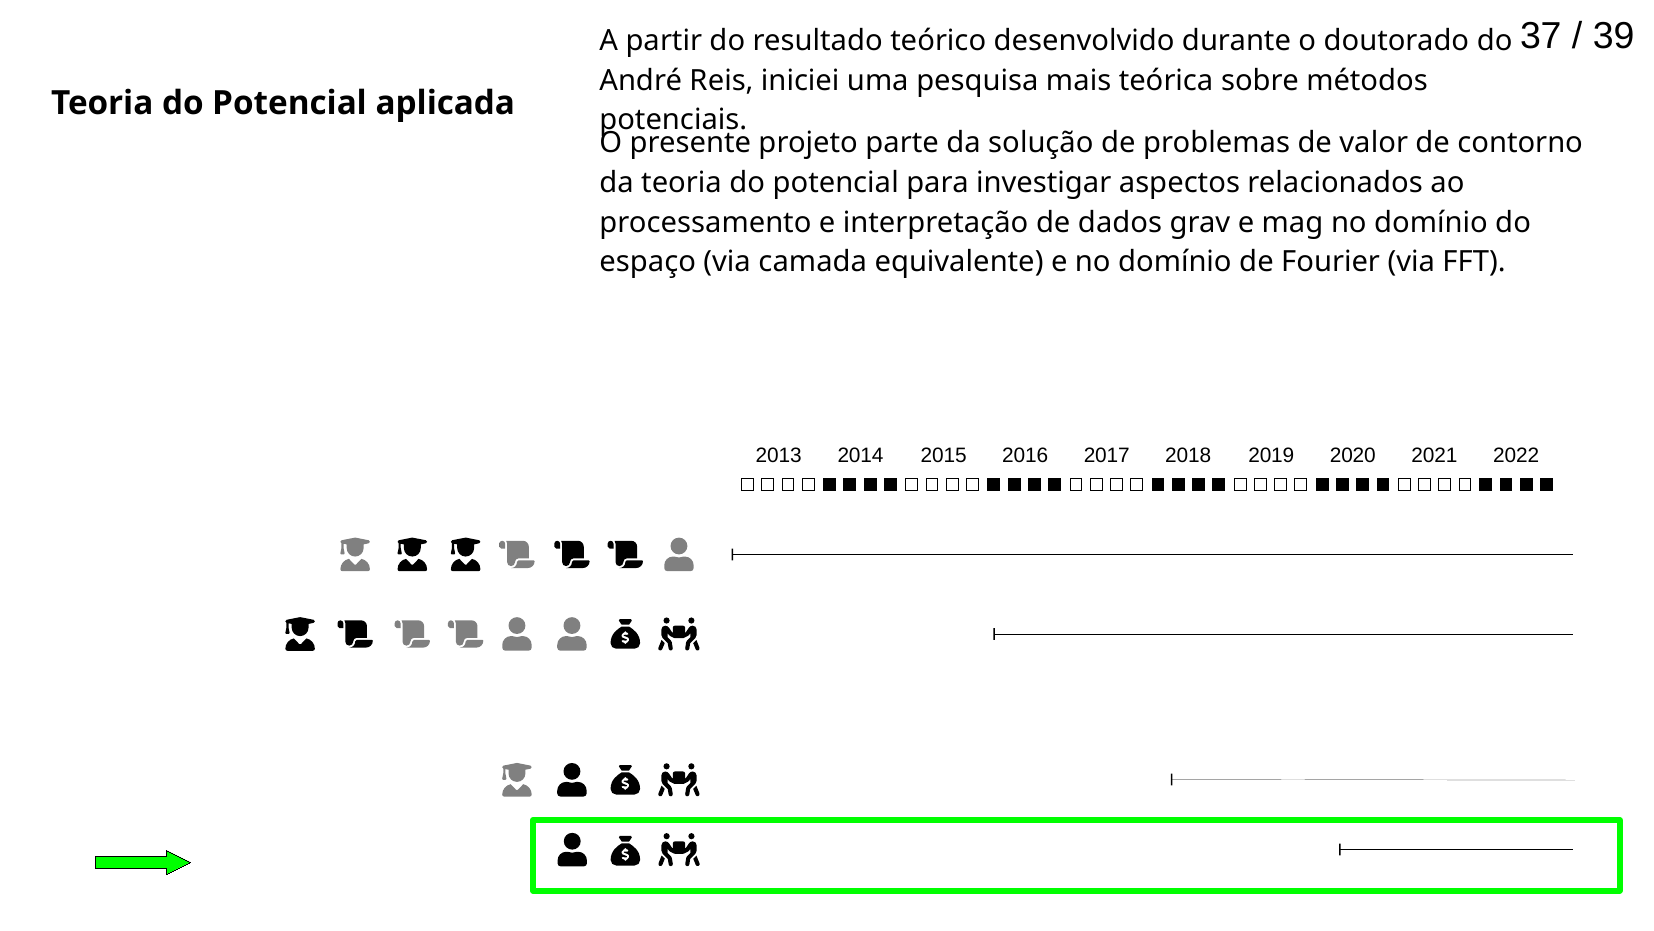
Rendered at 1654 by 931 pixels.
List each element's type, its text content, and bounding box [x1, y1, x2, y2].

text_box [659, 534, 698, 577]
picture [554, 538, 590, 571]
text_box [393, 611, 432, 654]
text_box [926, 478, 938, 491]
picture [607, 538, 644, 571]
text_box [946, 478, 959, 491]
text_box 2020 [1315, 436, 1391, 475]
text_box 2014 [822, 436, 899, 475]
text_box 2018 [1150, 436, 1227, 475]
text_box 2017 [1068, 436, 1145, 475]
picture [450, 537, 481, 572]
text_box [552, 611, 591, 654]
text_box [1172, 478, 1185, 491]
text_box [1418, 478, 1431, 491]
picture [658, 833, 700, 867]
text_box [761, 478, 774, 491]
text_box [1192, 478, 1205, 491]
text_box 2016 [987, 436, 1064, 475]
text_box Teoria do Potencial aplicada [11, 3, 556, 201]
picture [285, 617, 315, 651]
text_box [1028, 478, 1041, 491]
picture [557, 832, 588, 867]
text_box O presente projeto parte da solução de problemas de valor de contorno da teoria do potencial para investigar aspectos relacionados ao processamento e interpretação de dados grav e mag no domínio do espaço (via camada equivalente) e no domínio de Fourier (via FFT). [584, 129, 1607, 272]
text_box [497, 758, 536, 801]
text_box [1500, 478, 1512, 491]
text_box [1212, 478, 1225, 491]
picture [658, 763, 700, 797]
text_box [1090, 478, 1103, 491]
text_box 2015 [905, 436, 982, 475]
text_box [1479, 478, 1492, 491]
picture [610, 765, 641, 795]
text_box [864, 478, 877, 491]
text_box [1316, 478, 1329, 491]
text_box [497, 611, 536, 654]
text_box [1459, 478, 1471, 491]
text_box [1008, 478, 1021, 491]
text_box [782, 478, 794, 491]
text_box [1070, 478, 1082, 491]
text_box <number> / 39 [1375, 0, 1654, 71]
text_box [1294, 478, 1307, 491]
text_box [1274, 478, 1287, 491]
text_box [1540, 478, 1553, 491]
picture [557, 762, 587, 797]
text_box [499, 532, 538, 575]
text_box [1398, 478, 1411, 491]
picture [397, 537, 428, 572]
text_box [446, 611, 485, 654]
text_box [1130, 478, 1143, 491]
picture [658, 617, 700, 651]
text_box [1234, 478, 1247, 491]
picture [337, 618, 373, 650]
text_box [884, 478, 897, 491]
text_box [1254, 478, 1267, 491]
text_box [1356, 478, 1369, 491]
text_box [1110, 478, 1123, 491]
text_box [823, 478, 836, 491]
picture [610, 619, 641, 649]
text_box [333, 532, 372, 575]
text_box [1377, 478, 1389, 491]
text_box [1438, 478, 1451, 491]
text_box 2022 [1478, 436, 1555, 475]
text_box [987, 478, 1000, 491]
text_box [1520, 478, 1533, 491]
text_box 2021 [1396, 436, 1473, 475]
text_box 2013 [740, 436, 817, 475]
text_box [1048, 478, 1061, 491]
text_box [1336, 478, 1349, 491]
text_box [966, 478, 979, 491]
text_box [95, 850, 191, 875]
text_box [843, 478, 856, 491]
text_box [1152, 478, 1164, 491]
text_box A partir do resultado teórico desenvolvido durante o doutorado do André Reis, iniciei uma pesquisa mais teórica sobre métodos potenciais. [584, 11, 1548, 130]
text_box [905, 478, 918, 491]
text_box [741, 478, 754, 491]
text_box [802, 478, 815, 491]
text_box 2019 [1233, 436, 1310, 475]
picture [610, 835, 641, 866]
